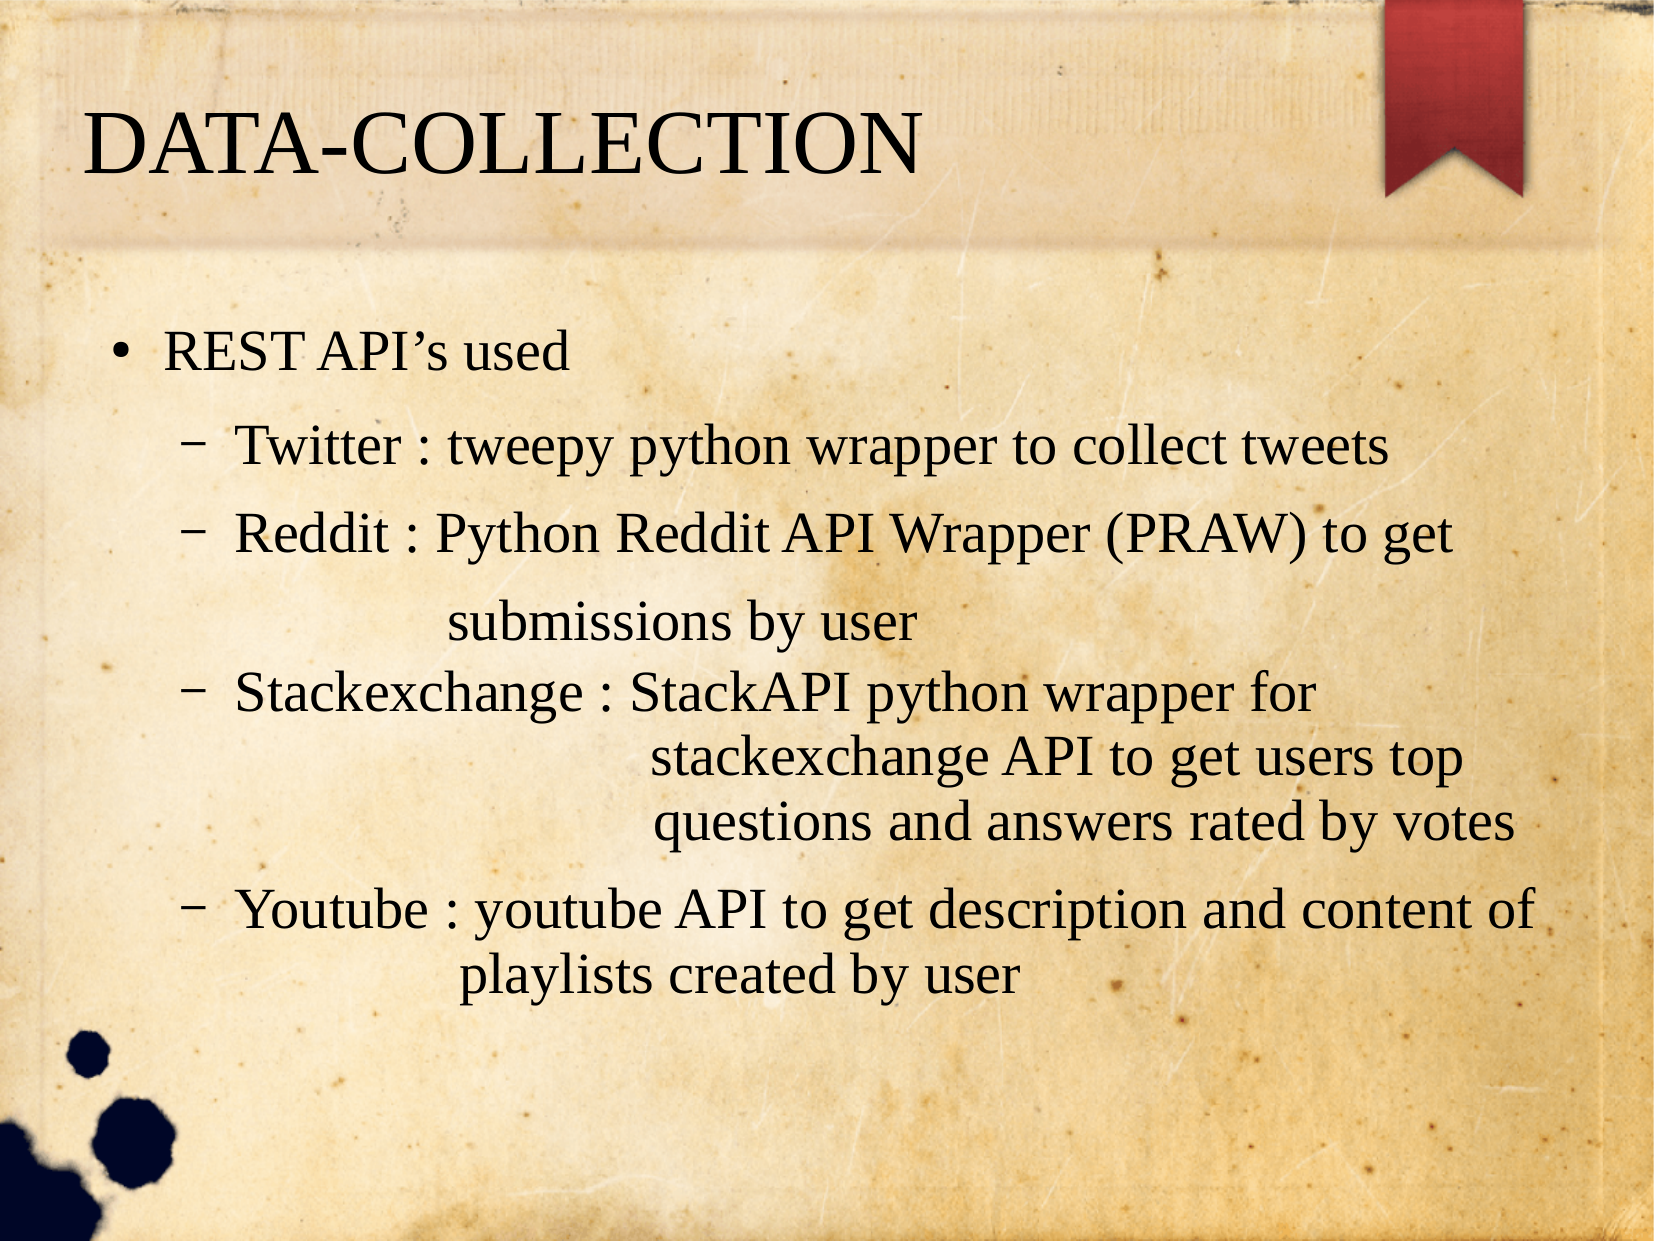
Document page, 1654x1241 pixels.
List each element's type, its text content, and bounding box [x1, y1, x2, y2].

list REST API’s used Twitter : tweepy python wrapper to collect tweets Reddit : Python Reddit API Wrapper (PRAW) to get submissions by user Stackexchange : StackAPI python wrapper for stackexchange API to get users top questions and answers rated by votes Youtube : youtube API to get description and content of playlists created by user [92, 318, 1548, 1038]
title DATA-COLLECTION [82, 49, 1347, 237]
picture [0, 0, 1654, 1241]
